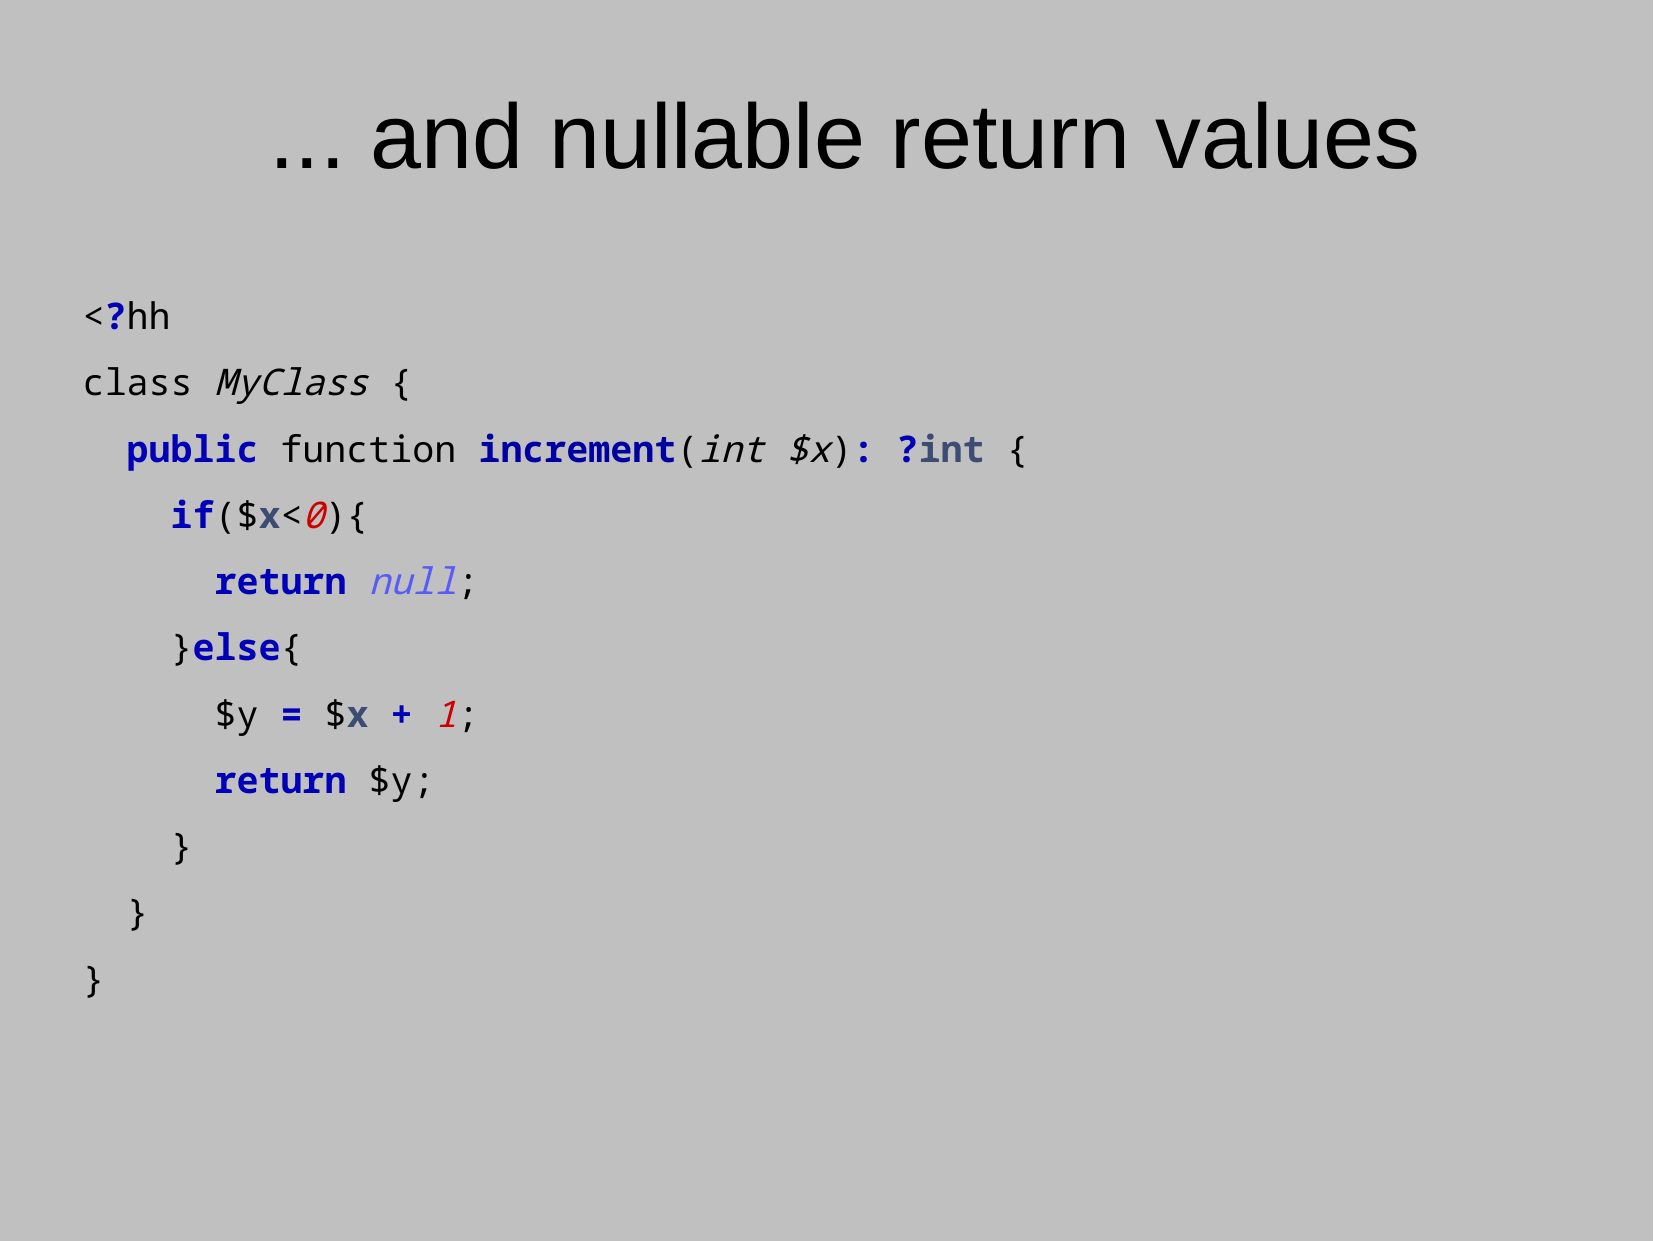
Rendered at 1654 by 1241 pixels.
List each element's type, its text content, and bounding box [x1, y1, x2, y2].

list <?hh class MyClass { public function increment(int $x): ?int { if($x<0){ return null; }else{ $y = $x + 1; return $y; } } } [82, 290, 1571, 1010]
title ... and nullable return values [101, 32, 1590, 241]
